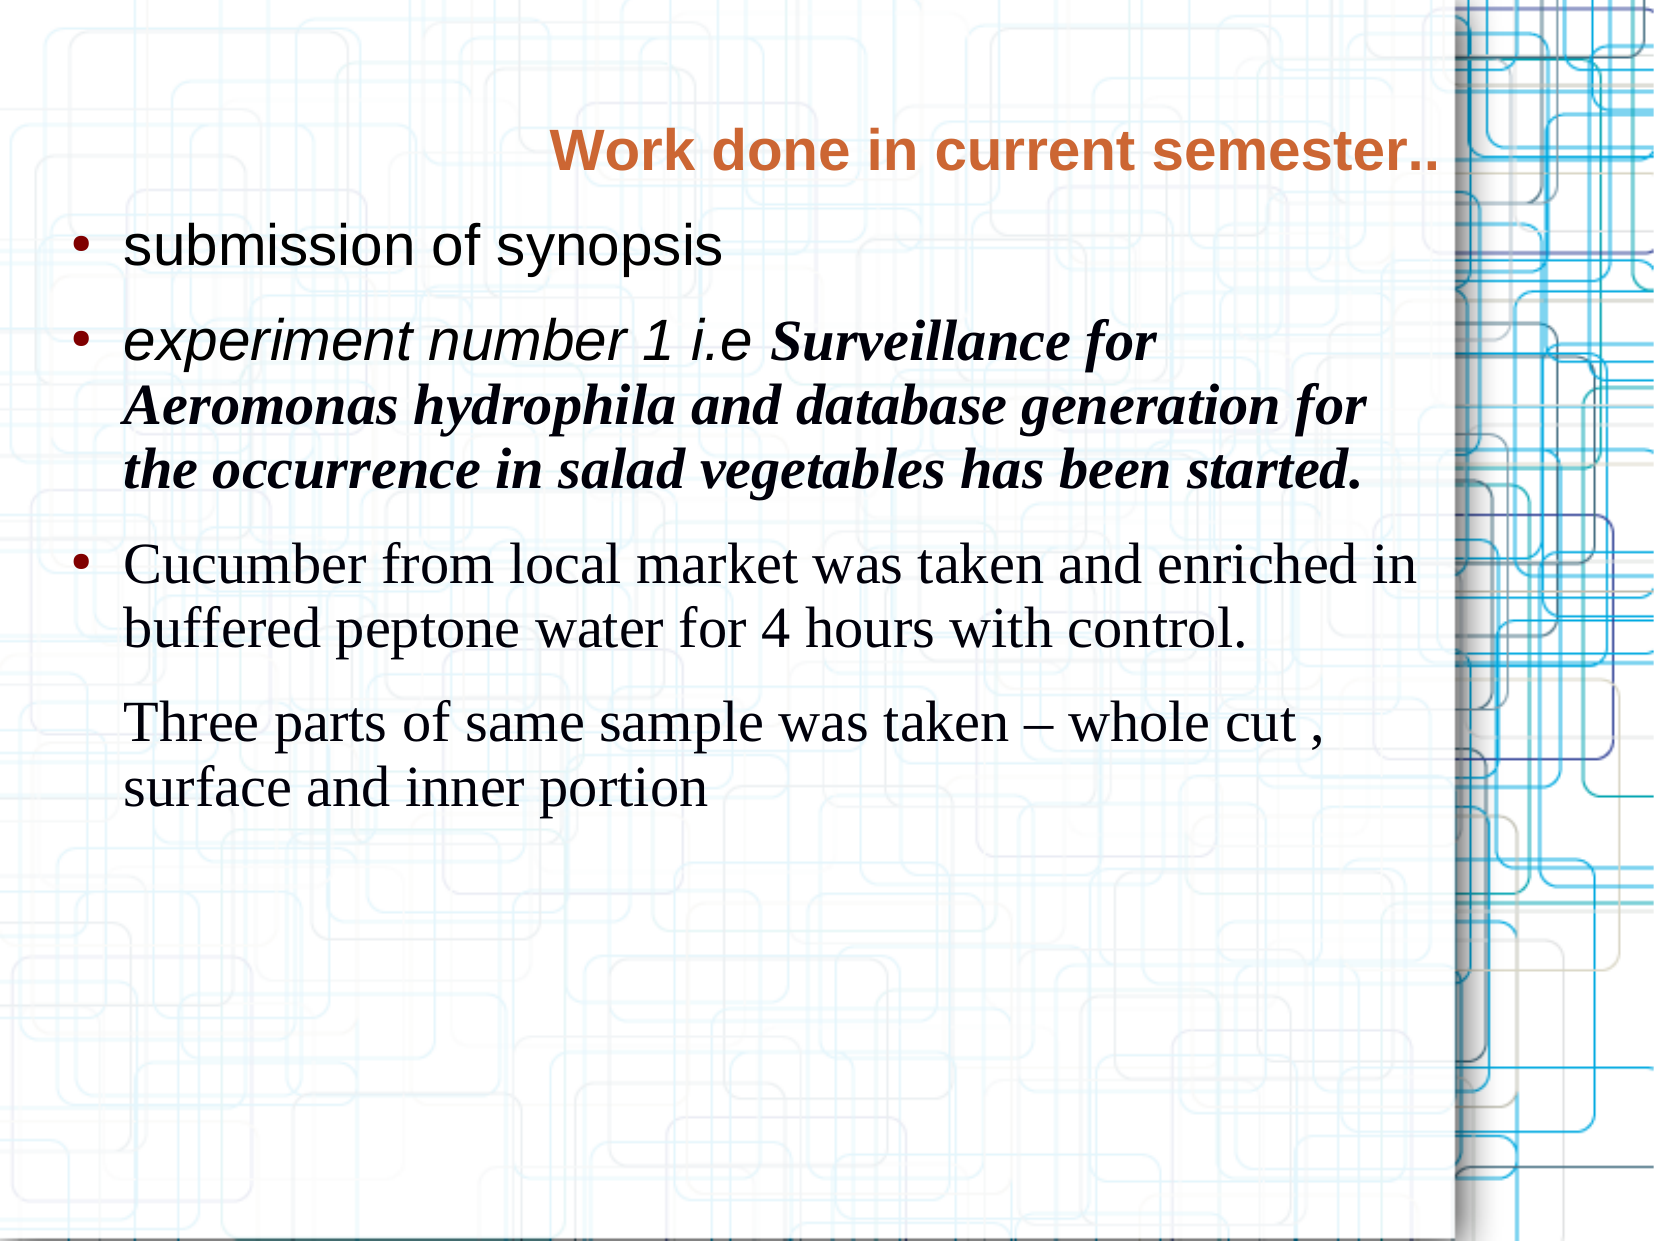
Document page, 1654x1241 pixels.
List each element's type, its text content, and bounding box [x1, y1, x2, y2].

picture [0, 0, 1654, 1241]
list Work done in current semester.. submission of synopsis experiment number 1 i.e Surveillance for Aeromonas hydrophila and database generation for the occurrence in salad vegetables has been started. Cucumber from local market was taken and enriched in buffered peptone water for 4 hours with control. Three parts of same sample was taken – whole cut , surface and inner portion [53, 118, 1441, 1111]
